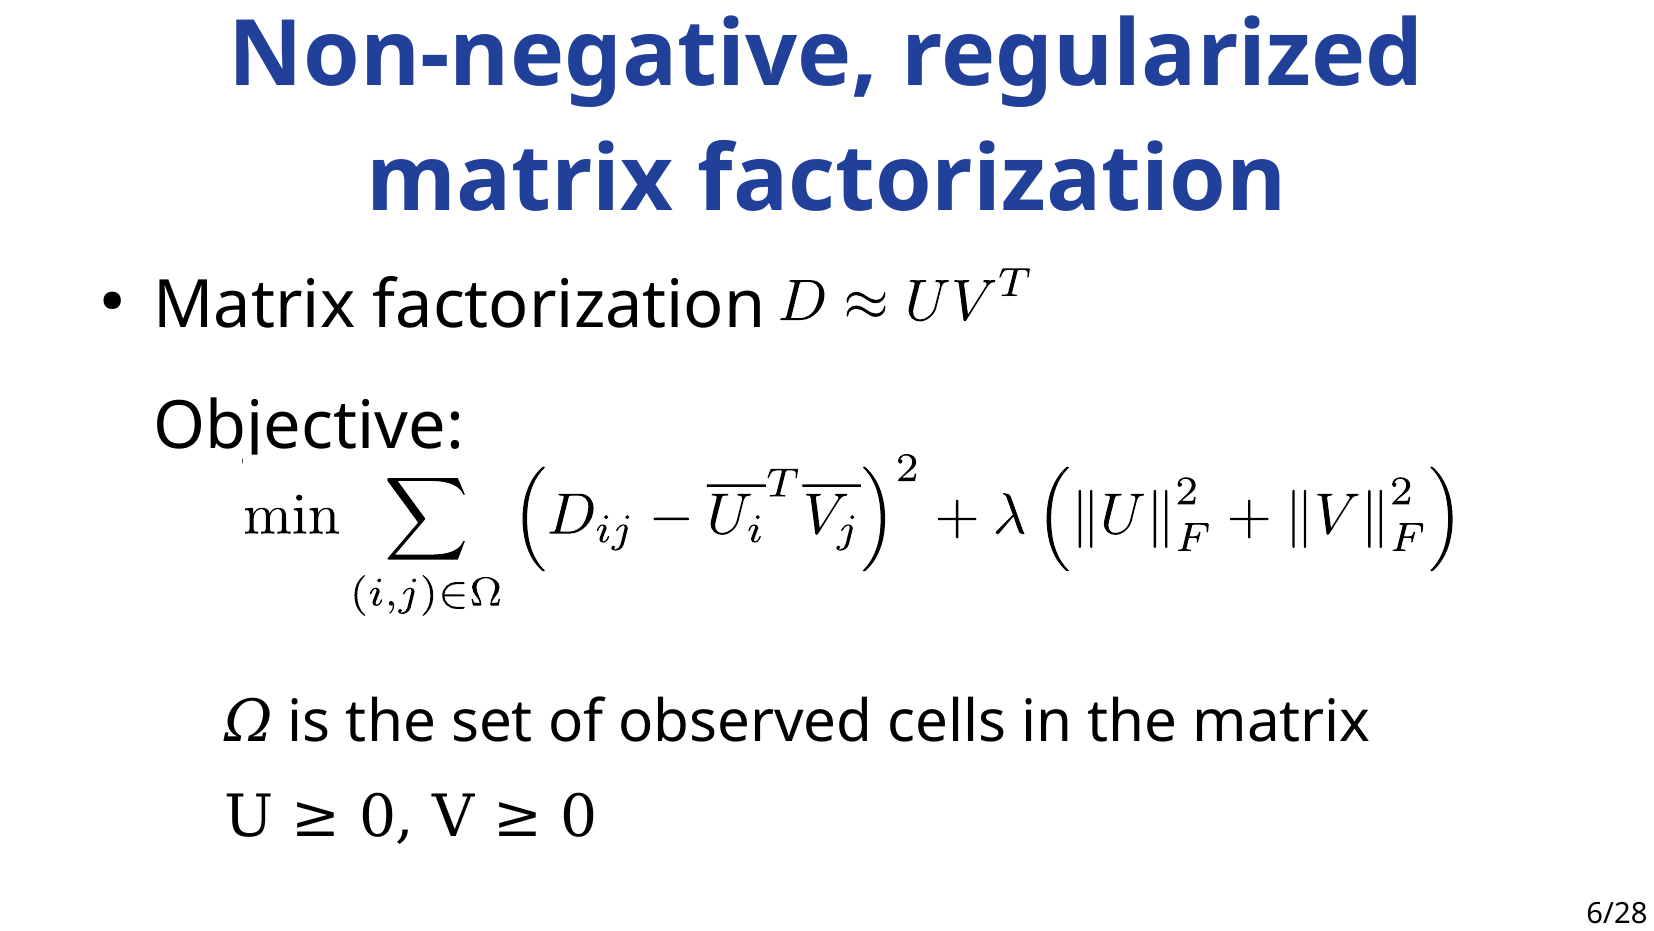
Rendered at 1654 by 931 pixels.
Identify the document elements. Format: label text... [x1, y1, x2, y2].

list Matrix factorization Objective: Ω is the set of observed cells in the matrix U ≥ 0, V ≥ 0 [82, 256, 1571, 908]
text_box [243, 453, 1464, 616]
title Non-negative, regularized matrix factorization [82, 9, 1571, 216]
text_box [777, 268, 1032, 322]
